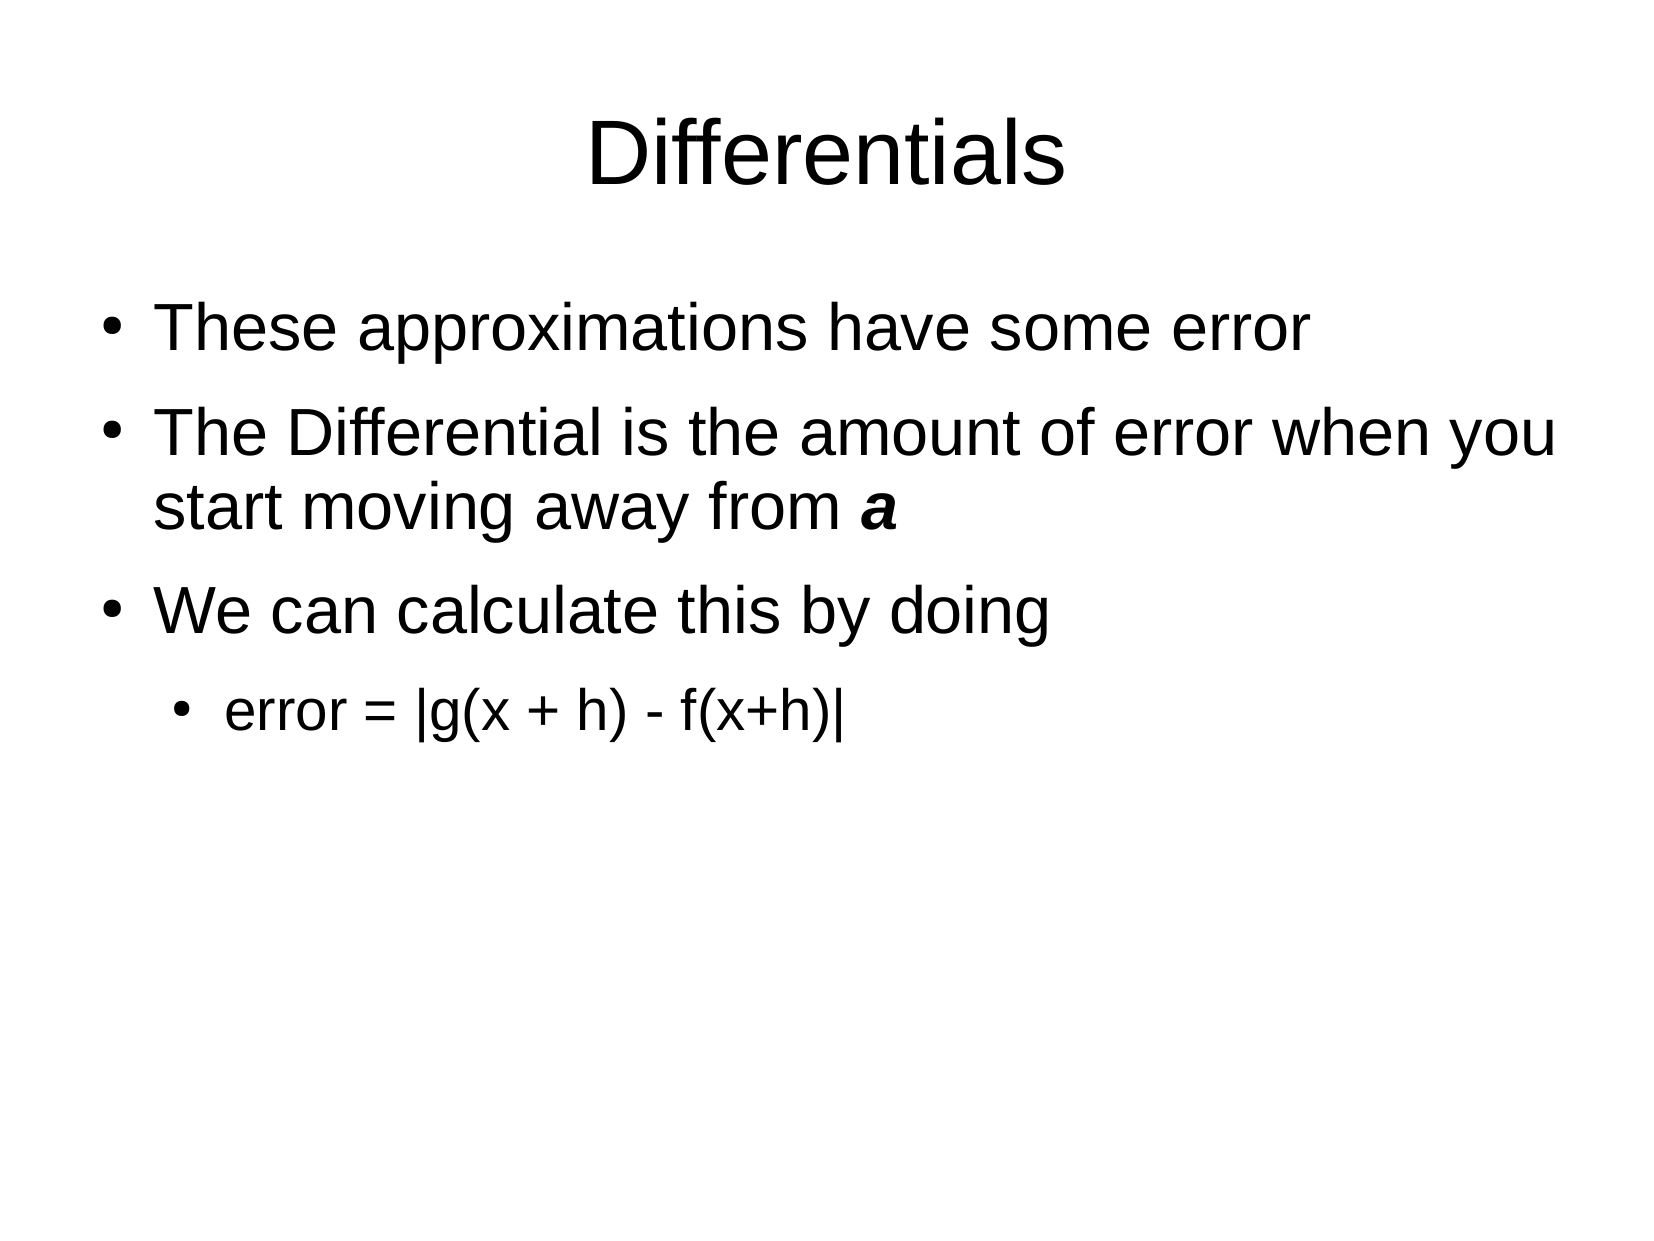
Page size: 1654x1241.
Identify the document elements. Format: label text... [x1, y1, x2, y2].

title Differentials [82, 49, 1571, 257]
list These approximations have some error The Differential is the amount of error when you start moving away from a We can calculate this by doing error = |g(x + h) - f(x+h)| [82, 290, 1571, 1109]
